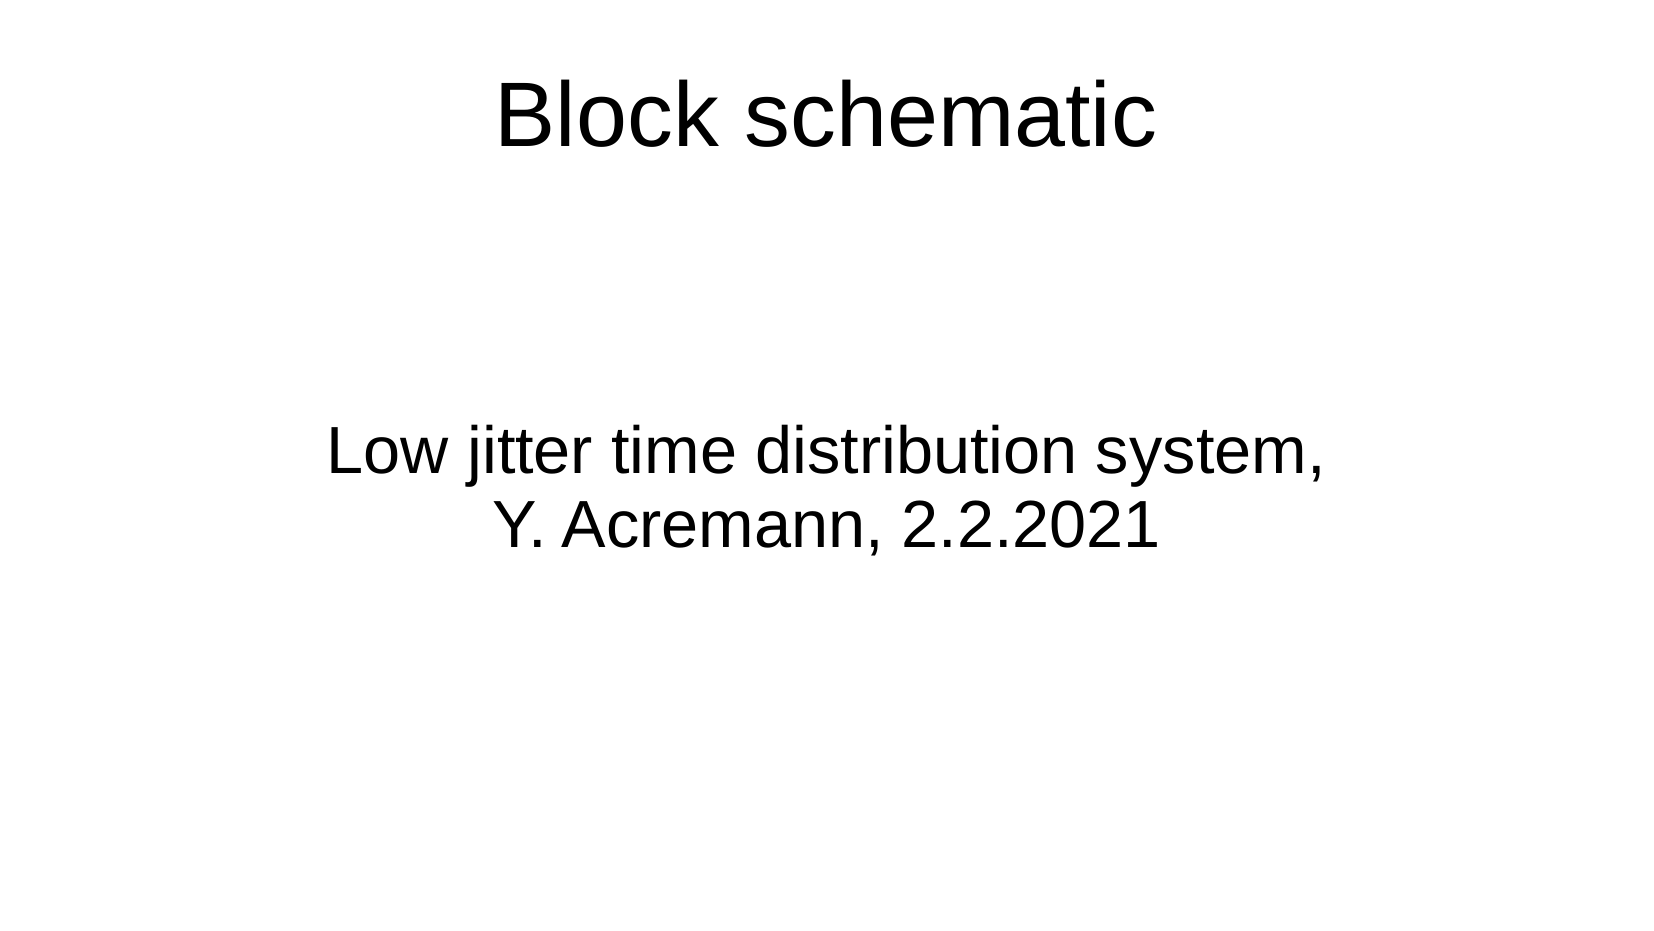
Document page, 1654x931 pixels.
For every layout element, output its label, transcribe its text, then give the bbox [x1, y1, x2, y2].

title Block schematic [82, 37, 1571, 193]
subtitle Low jitter time distribution system, Y. Acremann, 2.2.2021 [82, 217, 1571, 758]
